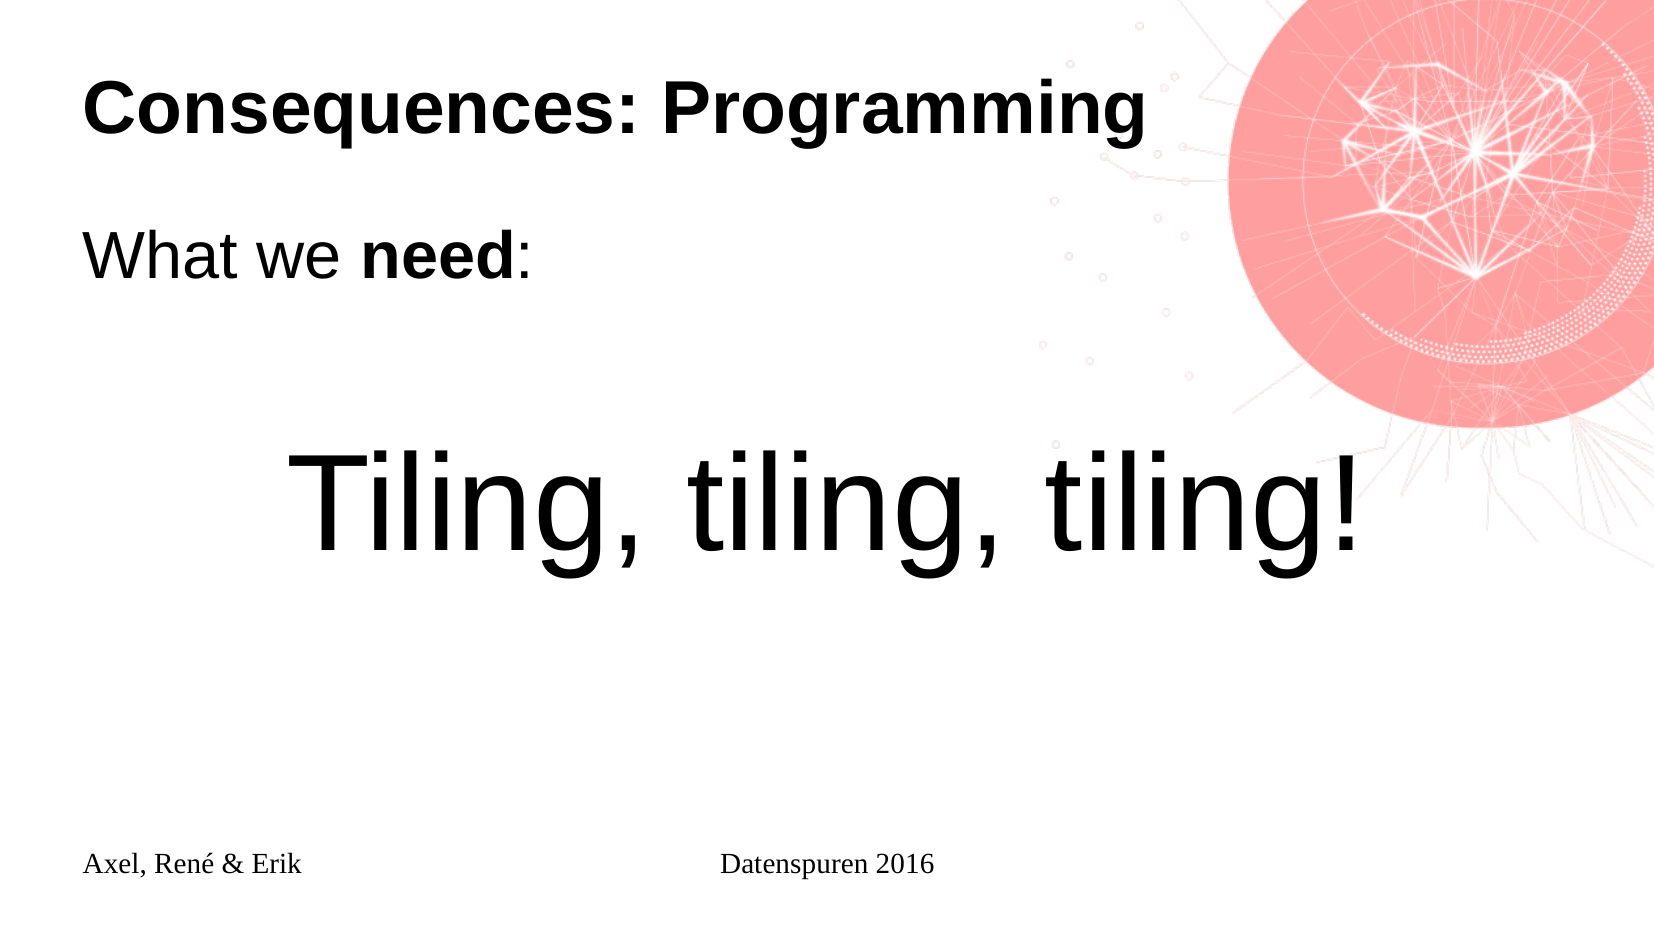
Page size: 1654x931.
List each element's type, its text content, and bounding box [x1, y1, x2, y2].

title Consequences: Programming [82, 65, 1571, 150]
list What we need: Tiling, tiling, tiling! [82, 217, 1571, 839]
